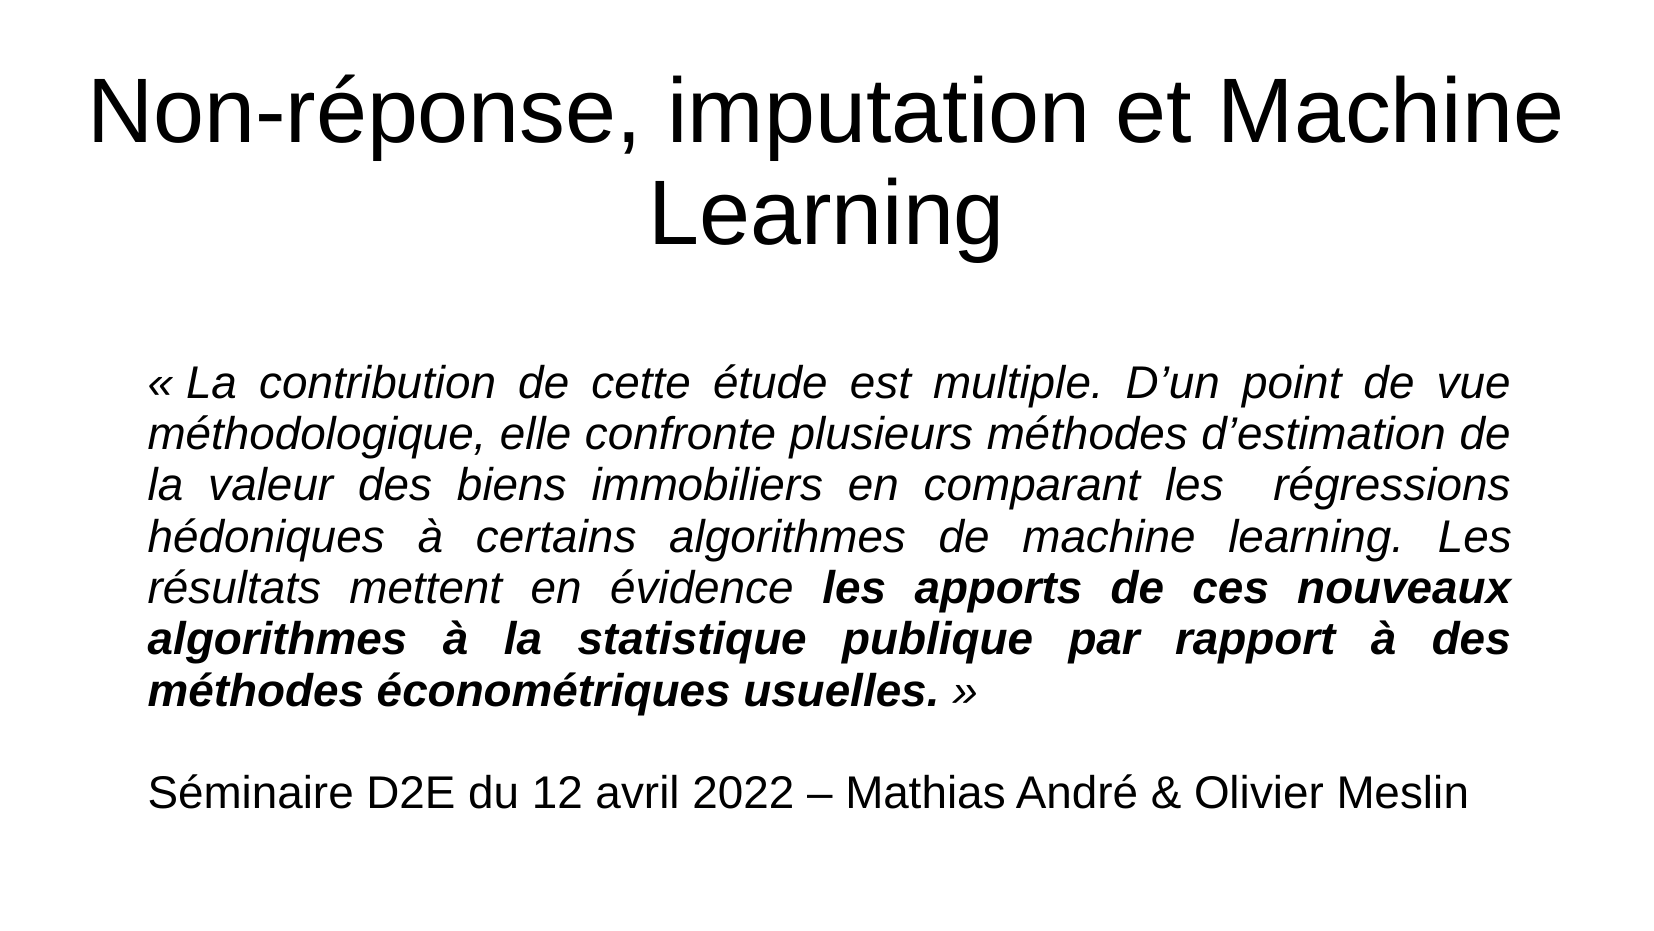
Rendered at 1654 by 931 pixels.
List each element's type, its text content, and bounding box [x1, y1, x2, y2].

title Non-réponse, imputation et Machine Learning [82, 59, 1571, 265]
subtitle « La contribution de cette étude est multiple. D’un point de vue méthodologique, elle confronte plusieurs méthodes d’estimation de la valeur des biens immobiliers en comparant les régressions hédoniques à certains algorithmes de machine learning. Les résultats mettent en évidence les apports de ces nouveaux algorithmes à la statistique publique par rapport à des méthodes économétriques usuelles. » Séminaire D2E du 12 avril 2022 – Mathias André & Olivier Meslin [147, 265, 1512, 910]
